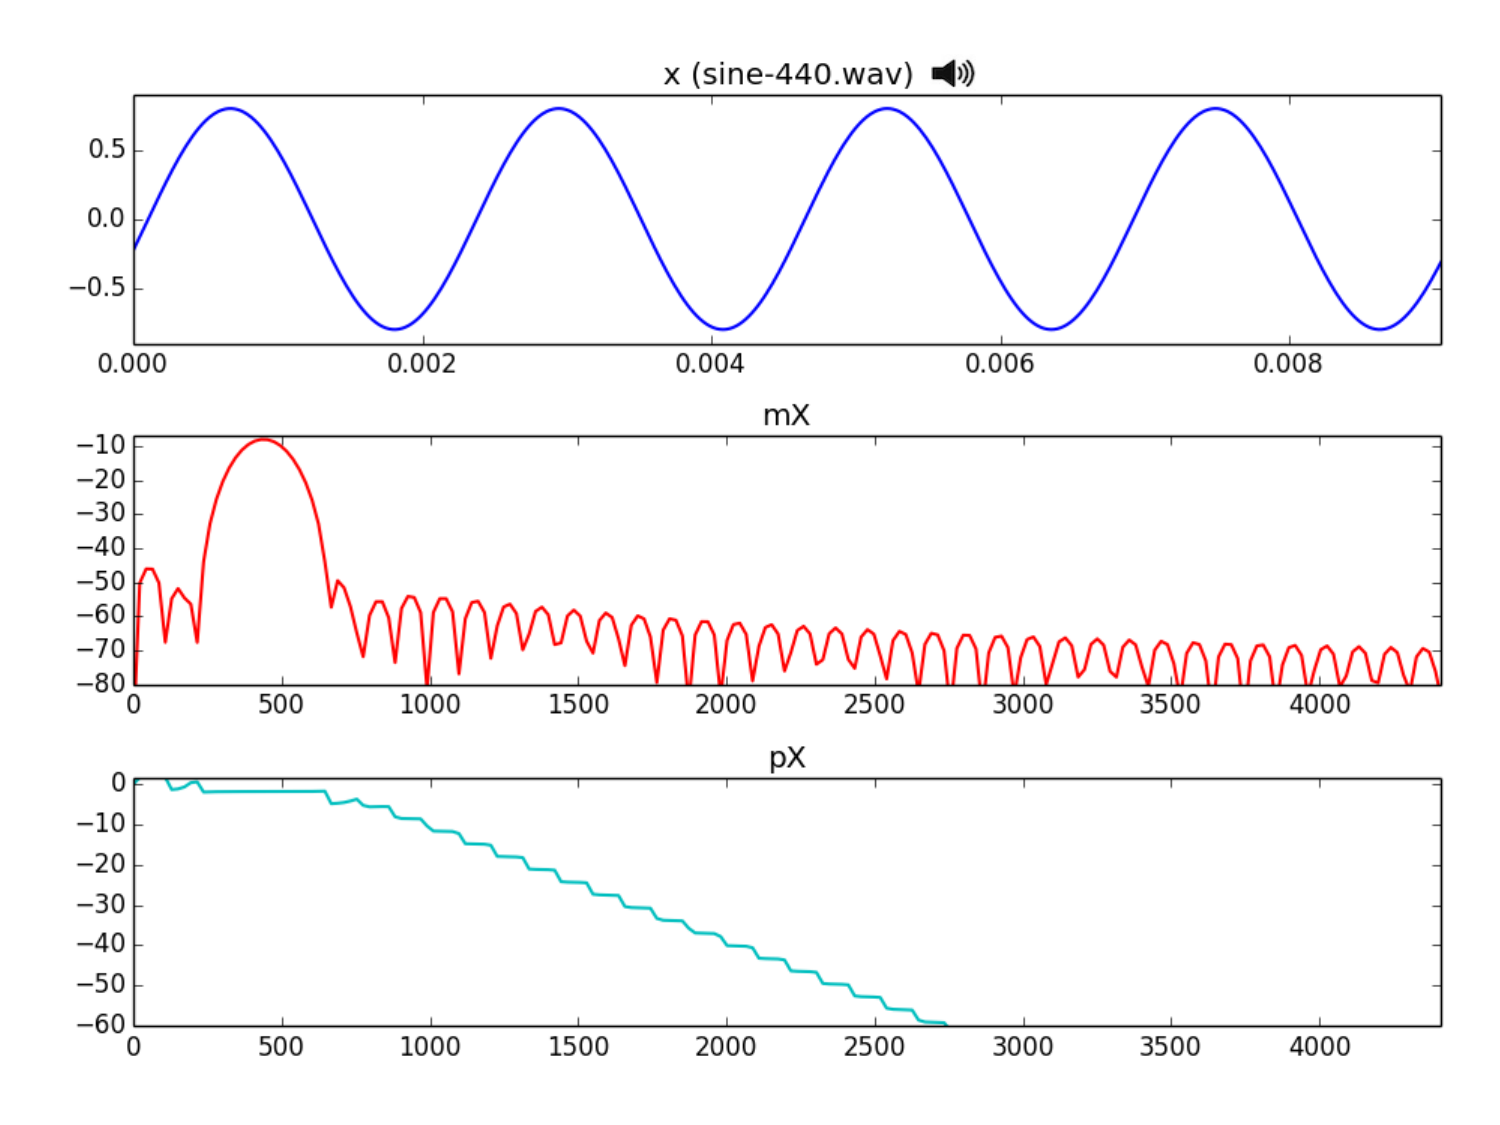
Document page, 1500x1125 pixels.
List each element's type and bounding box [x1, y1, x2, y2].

picture [42, 35, 1468, 1086]
